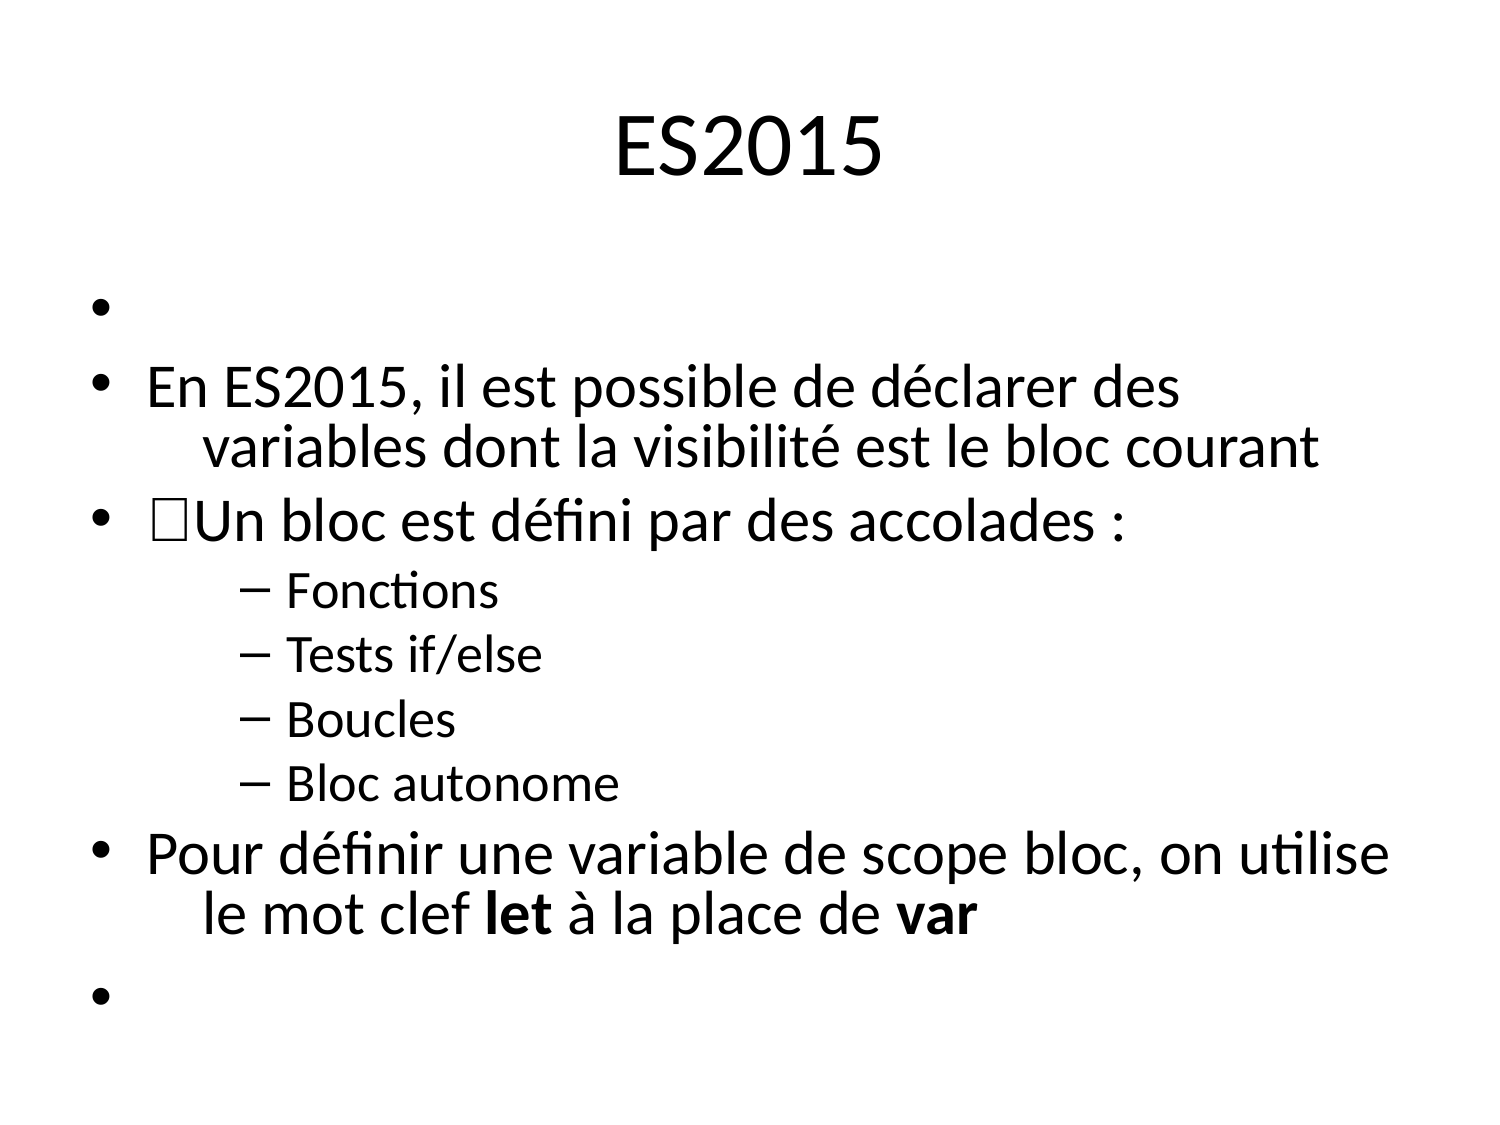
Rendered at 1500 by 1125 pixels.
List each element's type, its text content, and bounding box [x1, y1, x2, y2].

list En ES2015, il est possible de déclarer des variables dont la visibilité est le bloc courant Un bloc est défini par des accolades : Fonctions Tests if/else Boucles Bloc autonome Pour définir une variable de scope bloc, on utilise le mot clef let à la place de var [75, 262, 1426, 1005]
title ES2015 [75, 45, 1426, 233]
